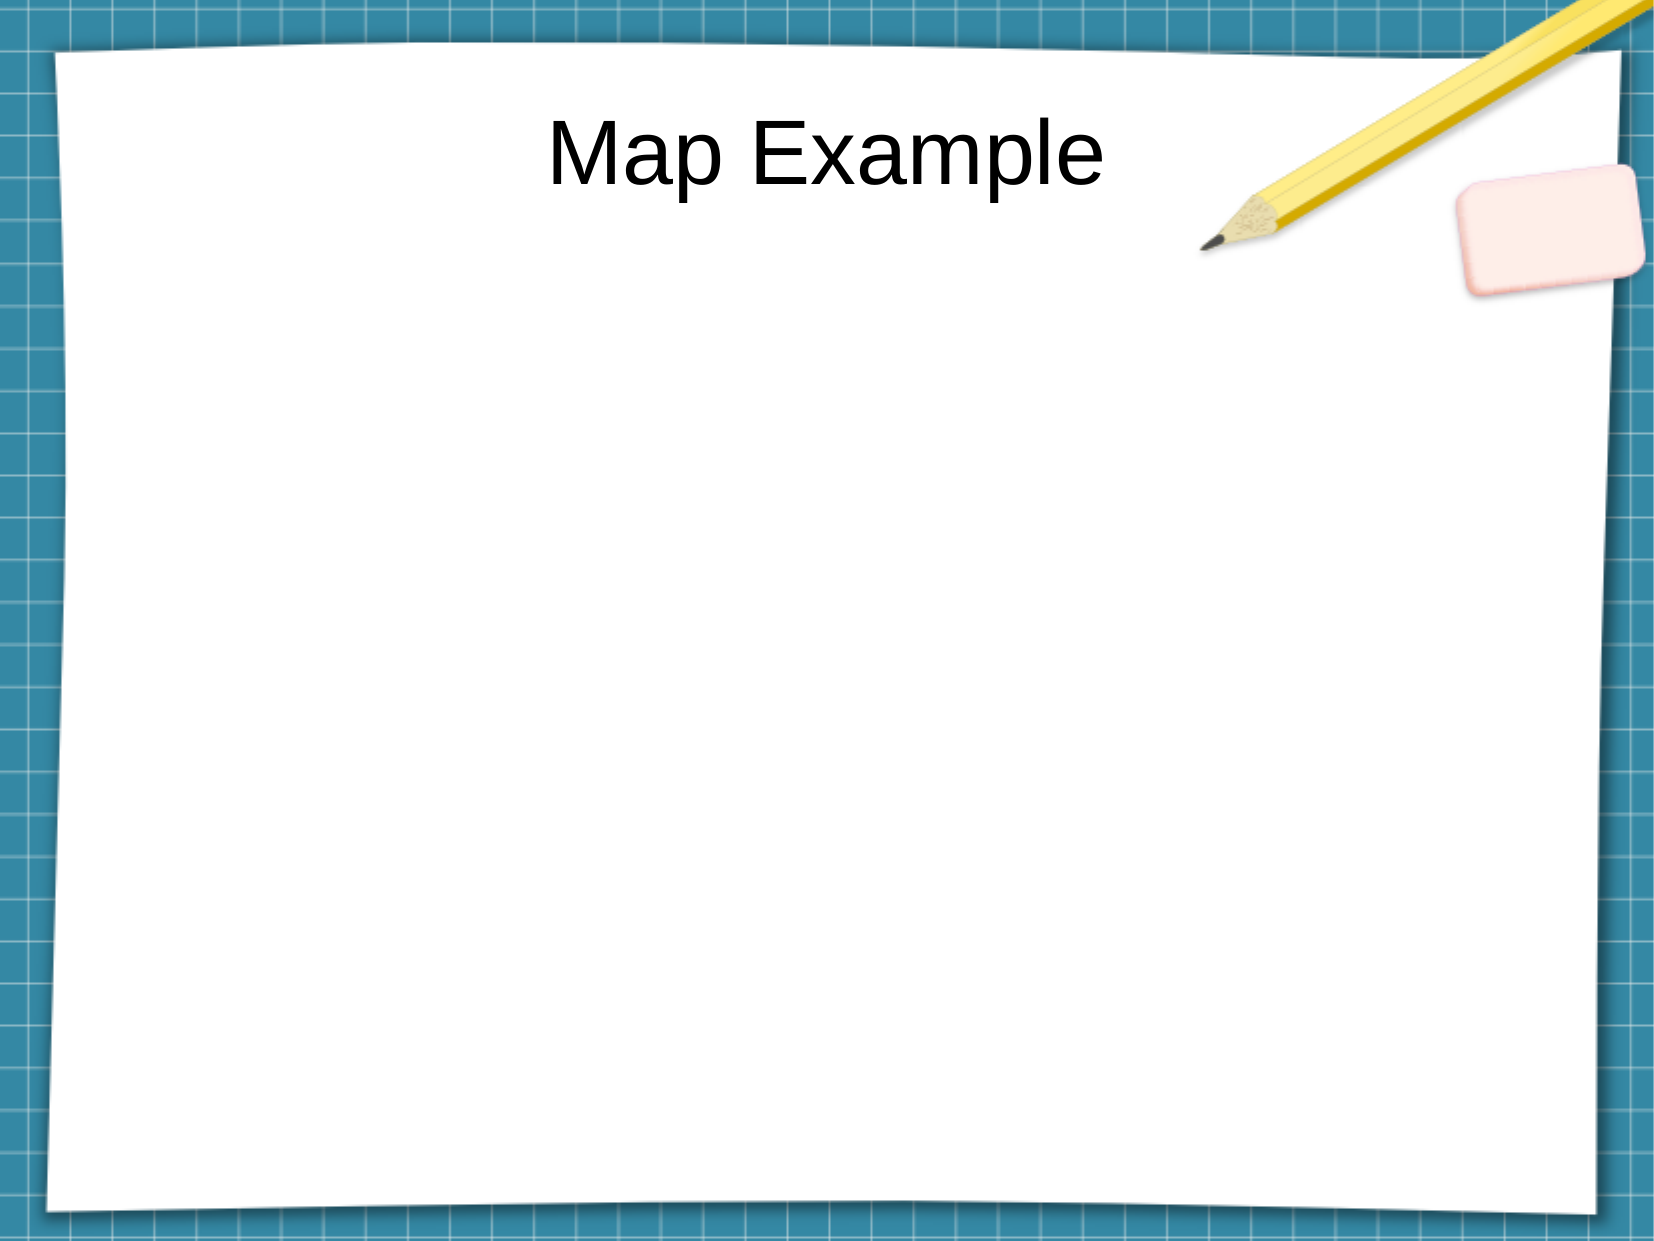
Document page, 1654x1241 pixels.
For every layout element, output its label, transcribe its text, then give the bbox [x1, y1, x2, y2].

picture [0, 0, 1654, 1241]
title Map Example [82, 49, 1571, 257]
